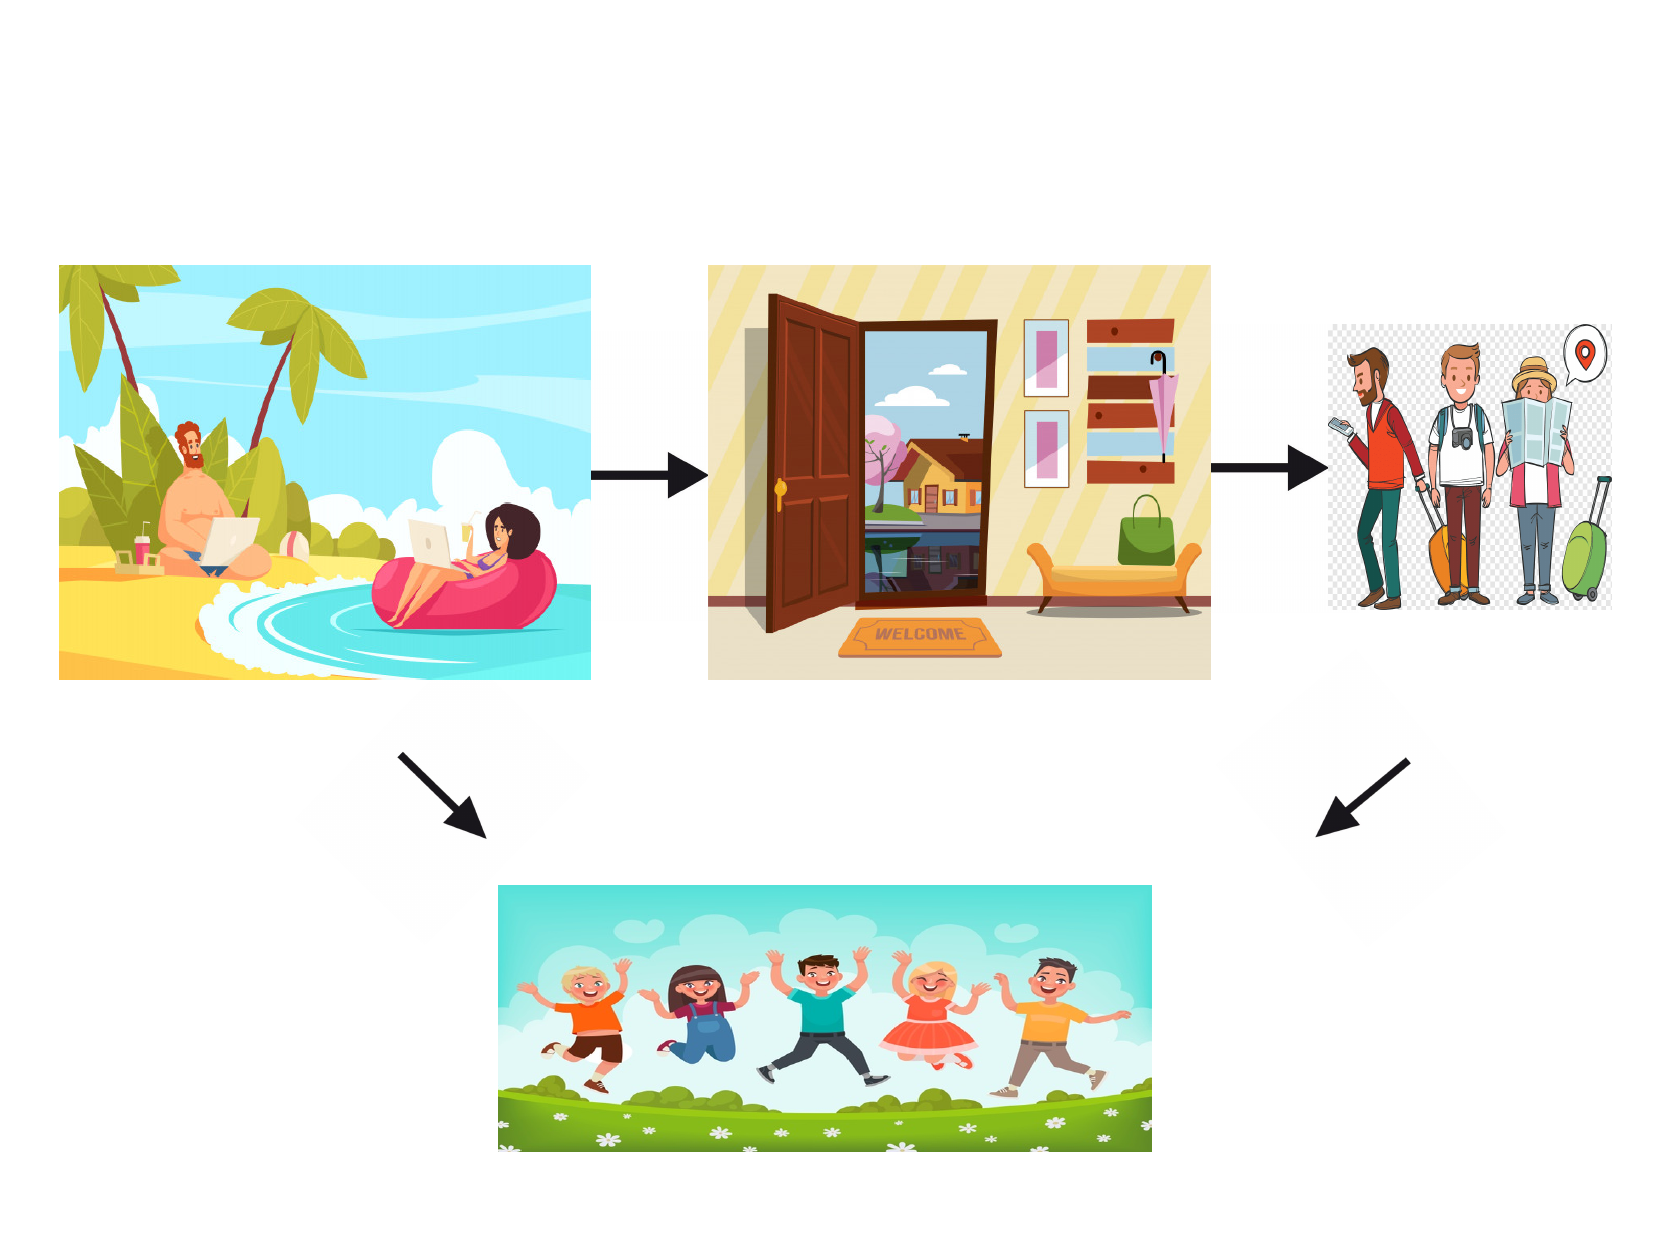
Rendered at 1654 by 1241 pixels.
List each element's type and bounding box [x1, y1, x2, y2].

picture [498, 885, 1152, 1152]
picture [1216, 649, 1506, 947]
picture [59, 265, 1612, 945]
